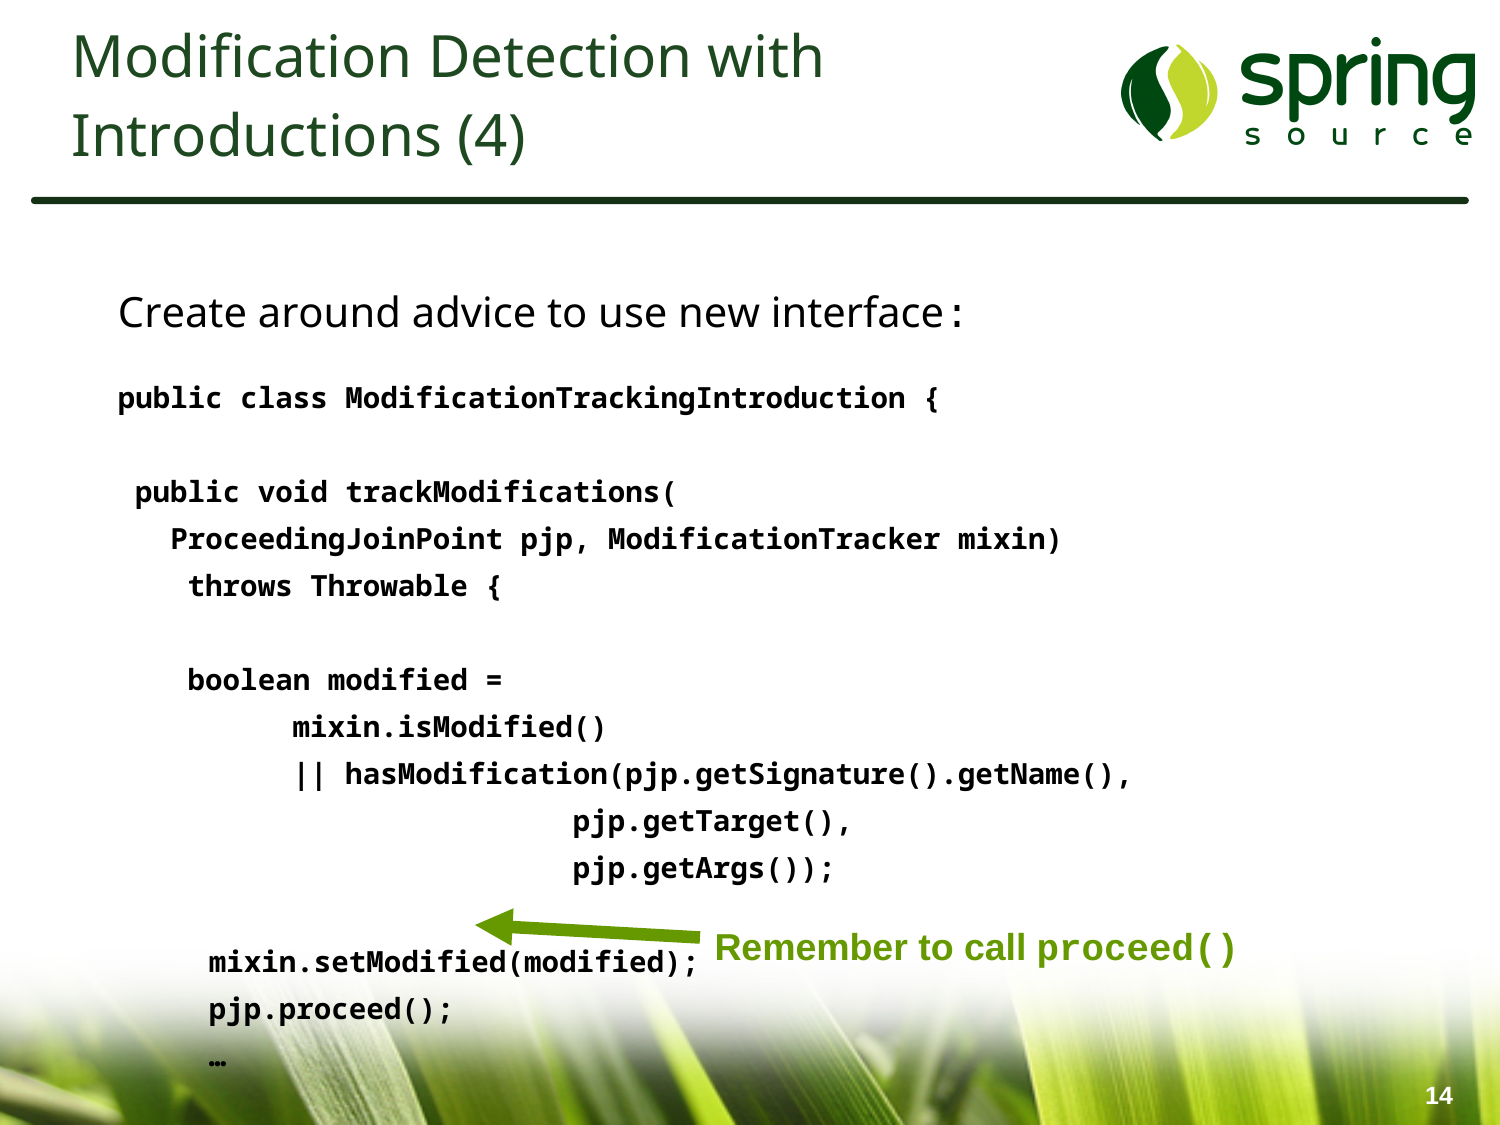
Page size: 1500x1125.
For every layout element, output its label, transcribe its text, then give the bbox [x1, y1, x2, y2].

title Modification Detection with Introductions (4) [56, 13, 1089, 176]
picture [1121, 37, 1475, 145]
list Create around advice to use new interface: public class ModificationTrackingIntroduction { public void trackModifications( ProceedingJoinPoint pjp, ModificationTracker mixin) throws Throwable { boolean modified = mixin.isModified() || hasModification(pjp.getSignature().getName(), pjp.getTarget(), pjp.getArgs()); mixin.setModified(modified); pjp.proceed(); … [103, 275, 1394, 977]
text_box Remember to call proceed() [699, 912, 1500, 980]
picture [0, 944, 1500, 1125]
